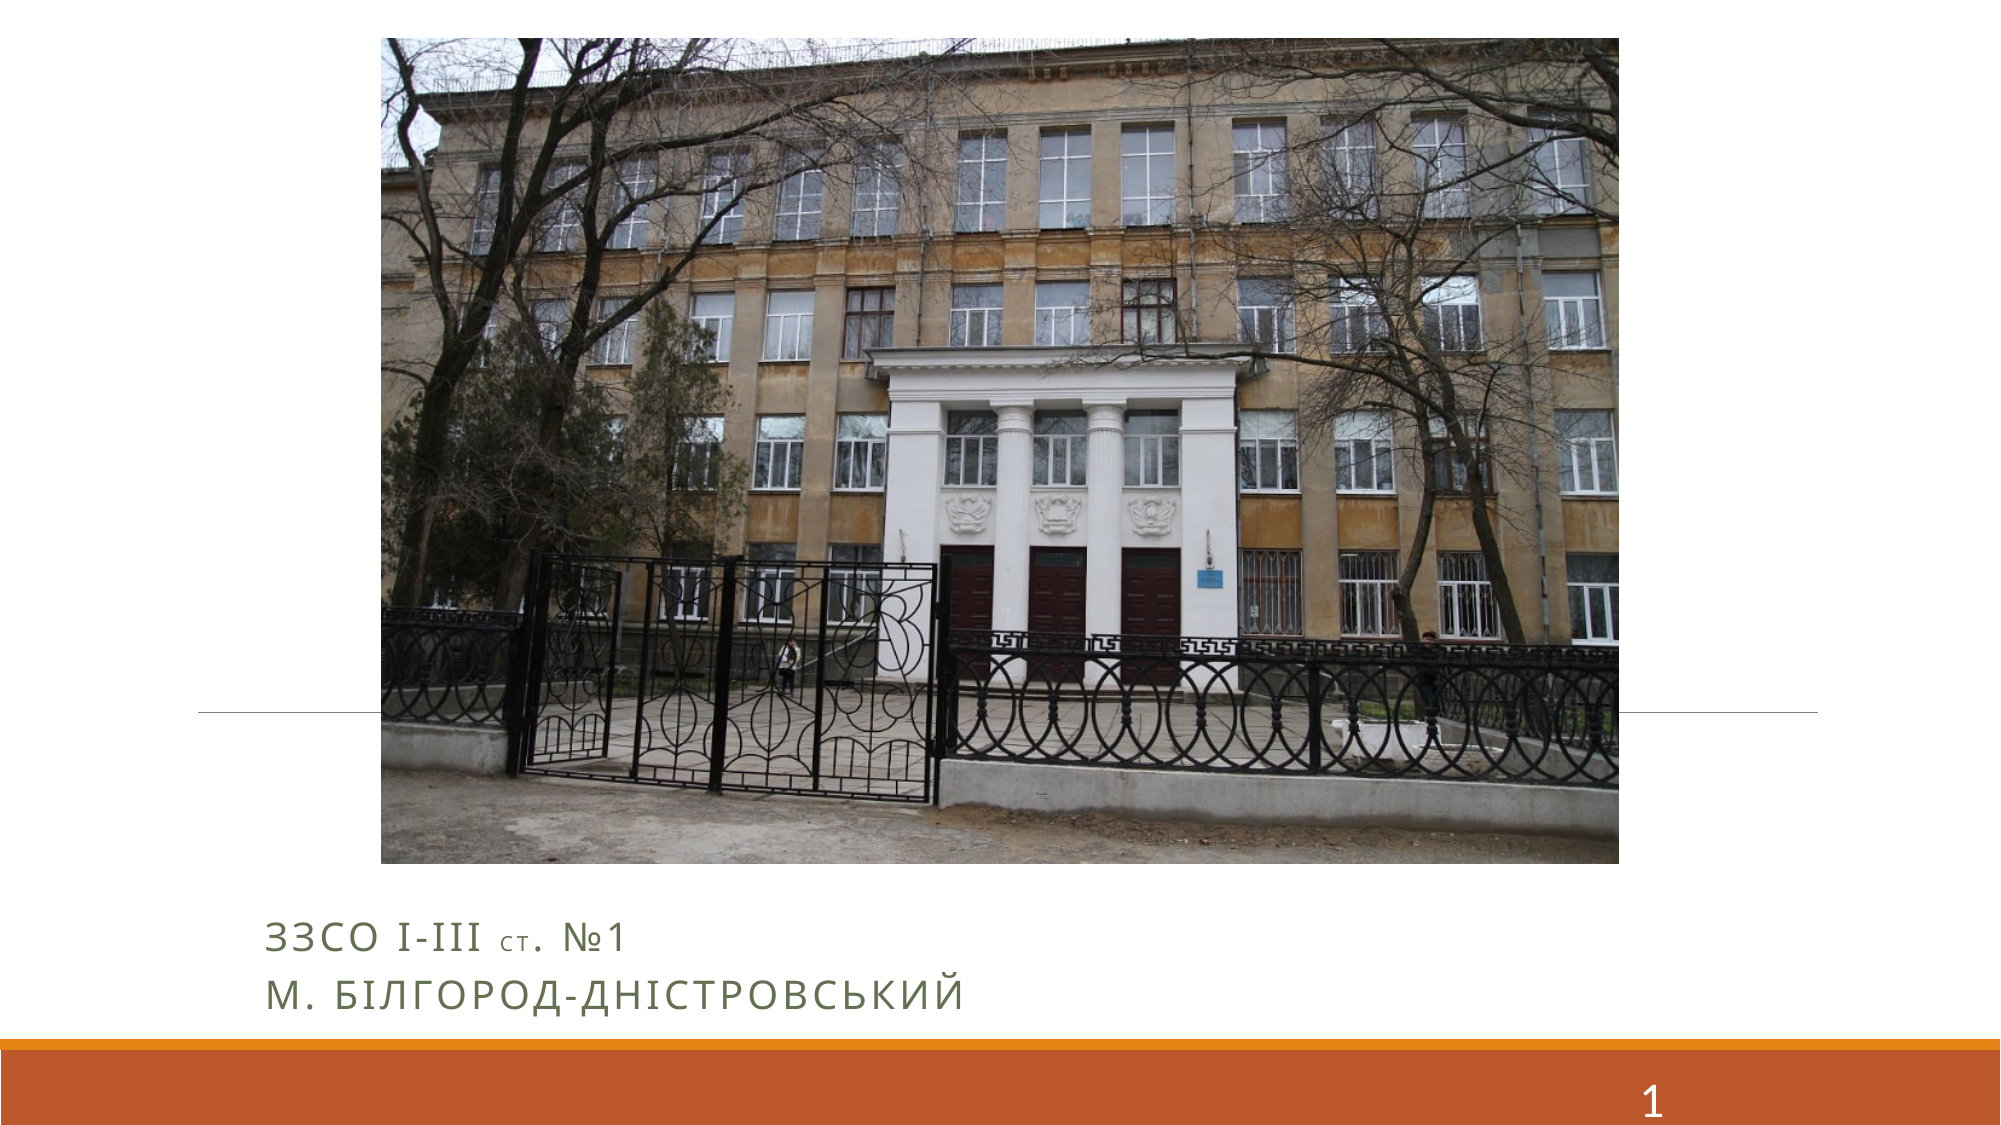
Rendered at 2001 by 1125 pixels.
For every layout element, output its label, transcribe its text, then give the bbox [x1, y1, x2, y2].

picture [381, 38, 1619, 864]
text_box 1 [1624, 1059, 1840, 1120]
subtitle ЗЗСО I-III ст. №1 м. Білгород-Дністровський [249, 917, 1750, 1030]
